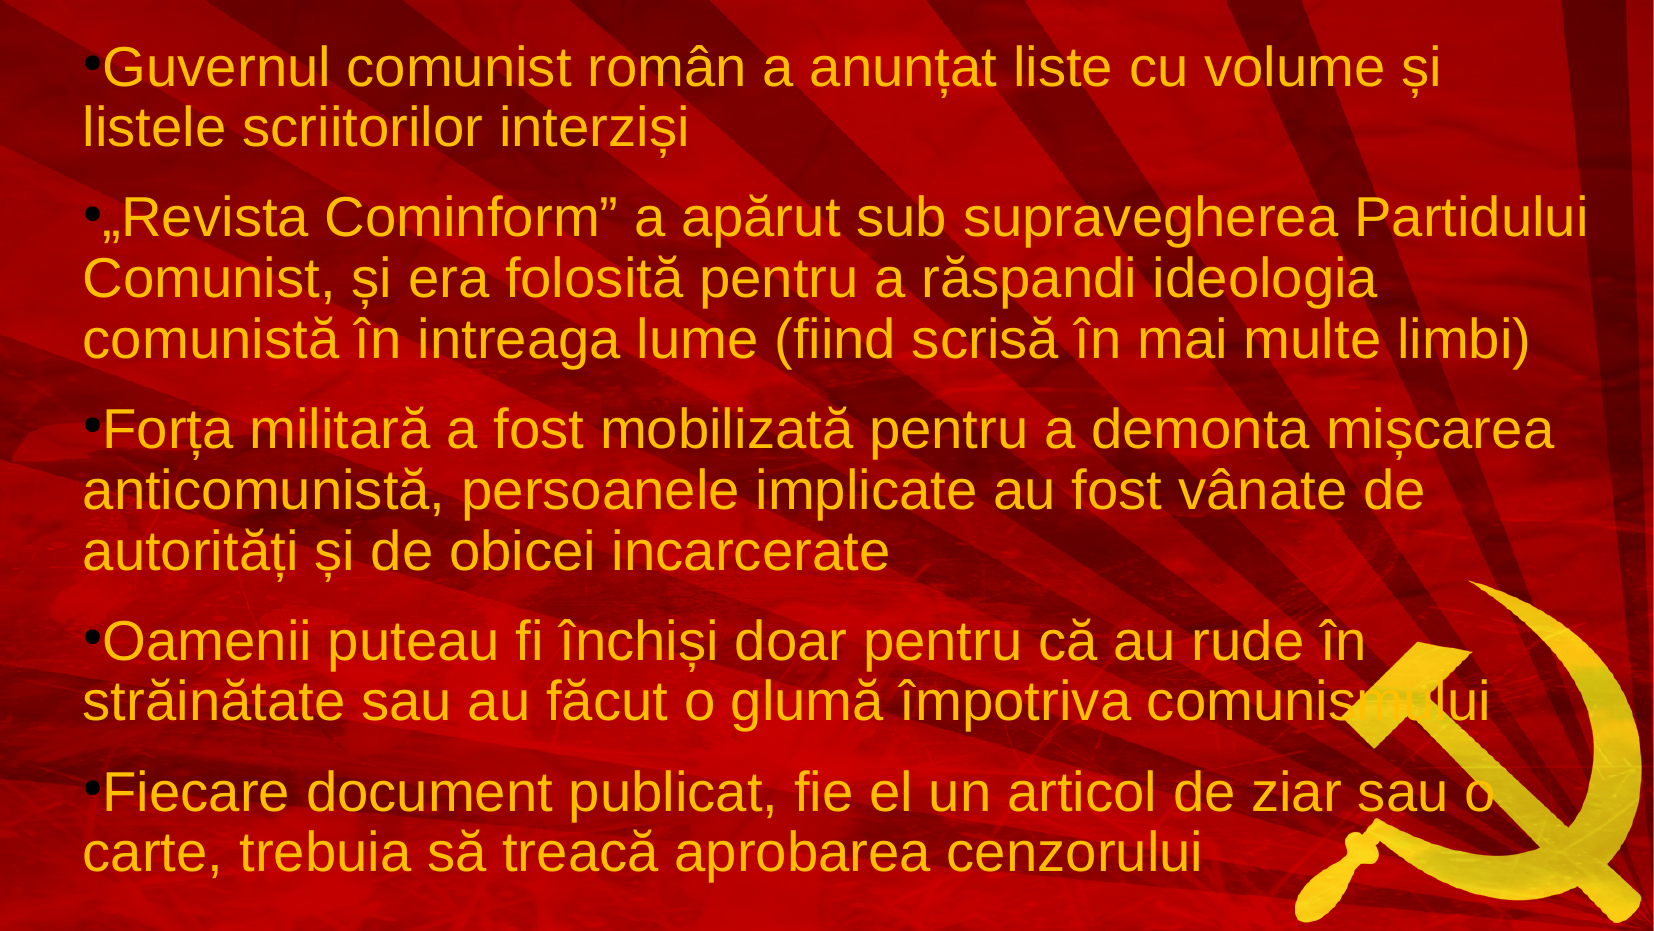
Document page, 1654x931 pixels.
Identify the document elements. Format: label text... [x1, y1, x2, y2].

picture [0, 0, 1654, 931]
list Guvernul comunist român a anunțat liste cu volume și listele scriitorilor interziși „Revista Cominform” a apărut sub supravegherea Partidului Comunist, și era folosită pentru a răspandi ideologia comunistă în intreaga lume (fiind scrisă în mai multe limbi) Forța militară a fost mobilizată pentru a demonta mișcarea anticomunistă, persoanele implicate au fost vânate de autorități și de obicei incarcerate Oamenii puteau fi închiși doar pentru că au rude în străinătate sau au făcut o glumă împotriva comunismului Fiecare document publicat, fie el un articol de ziar sau o carte, trebuia să treacă aprobarea cenzorului [82, 37, 1602, 909]
